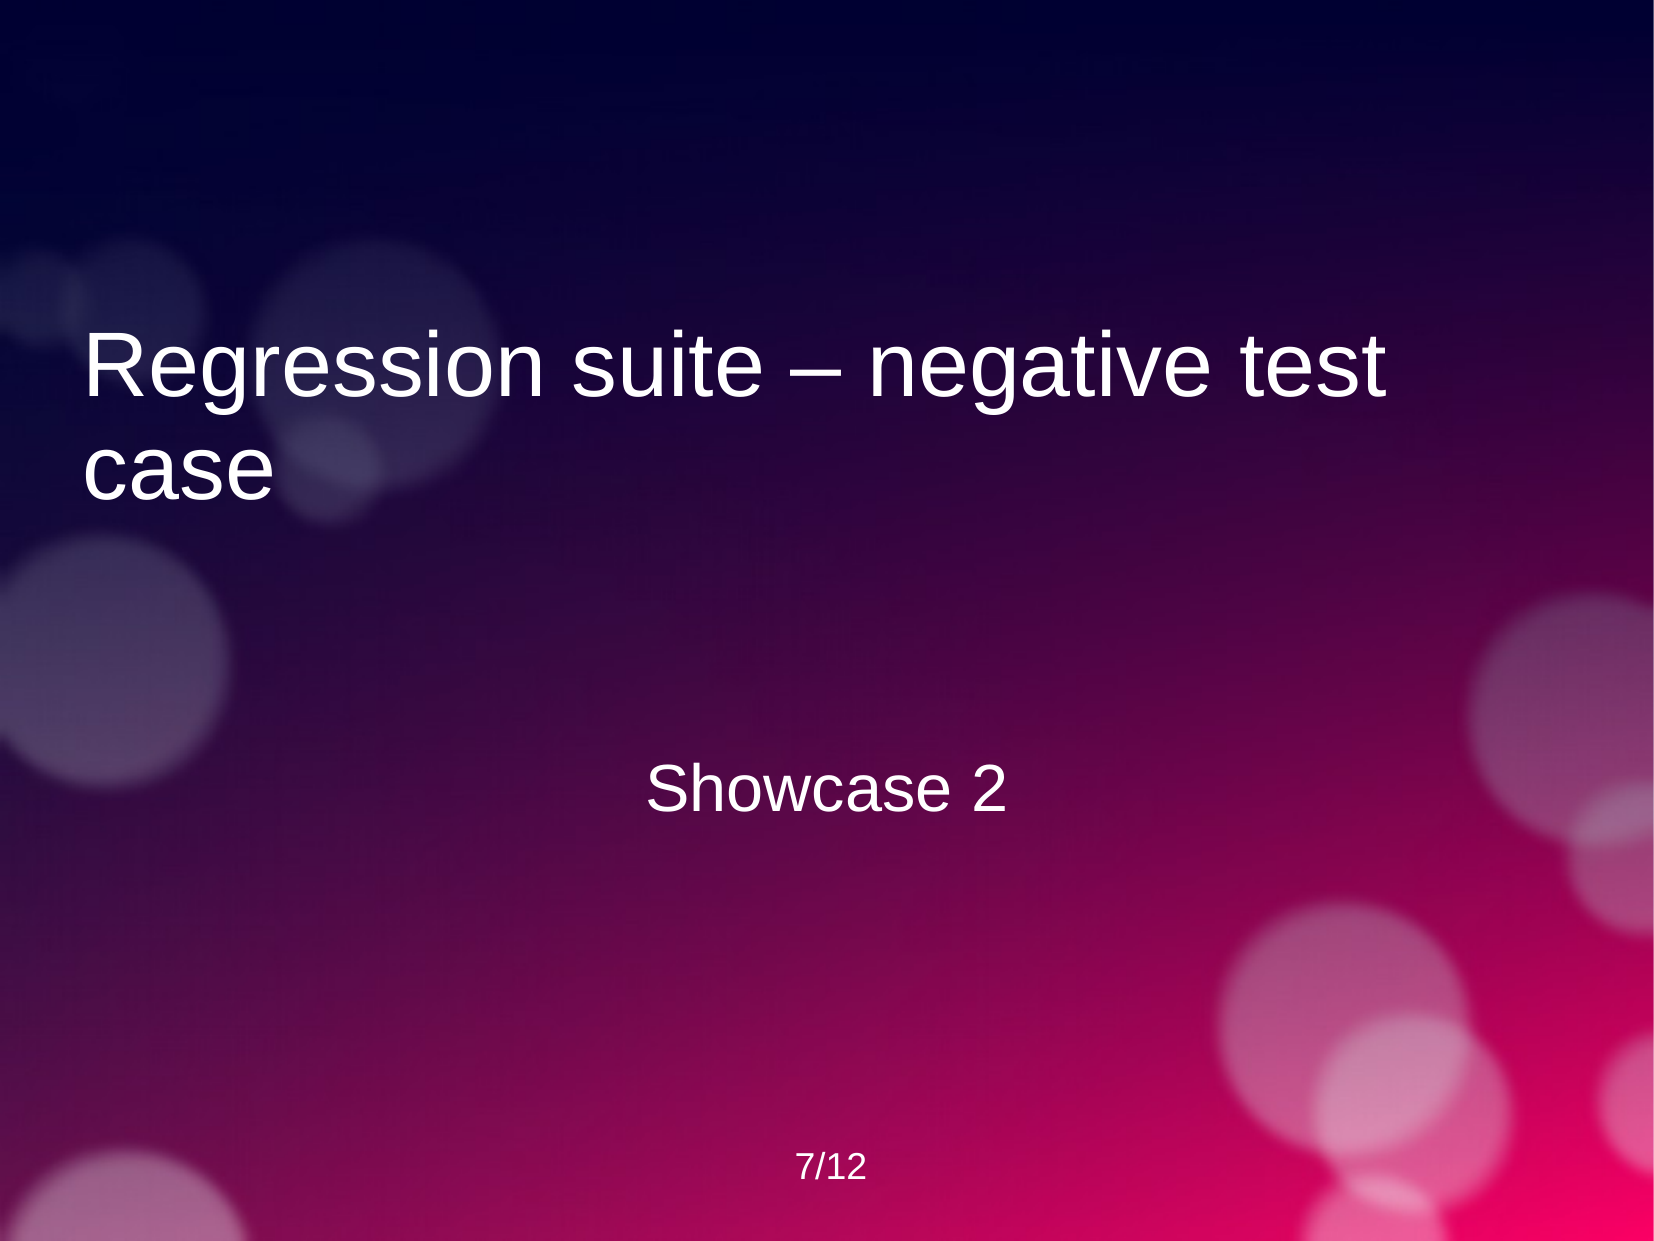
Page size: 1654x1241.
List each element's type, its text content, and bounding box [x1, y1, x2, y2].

title Regression suite – negative test case [82, 312, 1571, 520]
subtitle Showcase 2 [82, 566, 1571, 1010]
picture [0, 0, 1654, 1241]
text_box <number>/12 [516, 1137, 1146, 1208]
